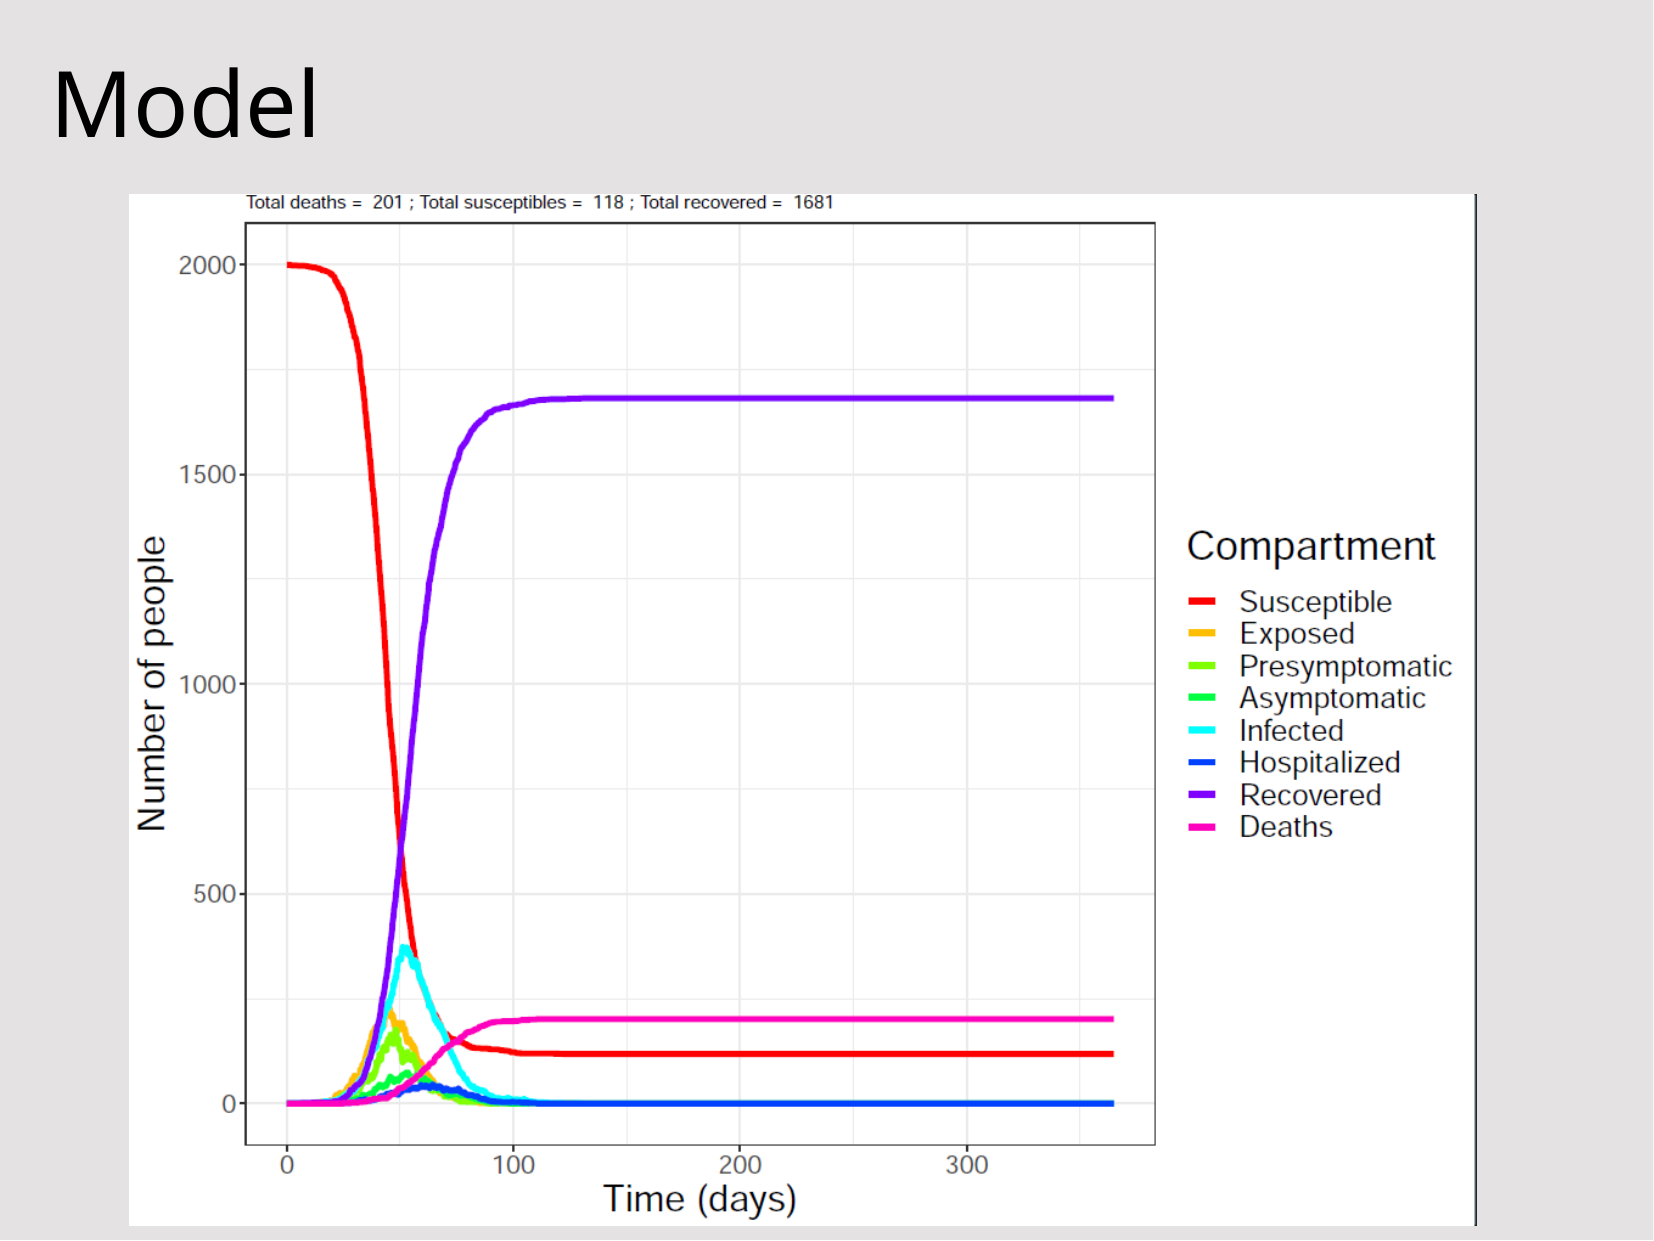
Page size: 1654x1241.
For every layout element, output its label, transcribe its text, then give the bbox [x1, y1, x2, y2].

text_box Model [35, 31, 611, 154]
picture [129, 194, 1477, 1226]
